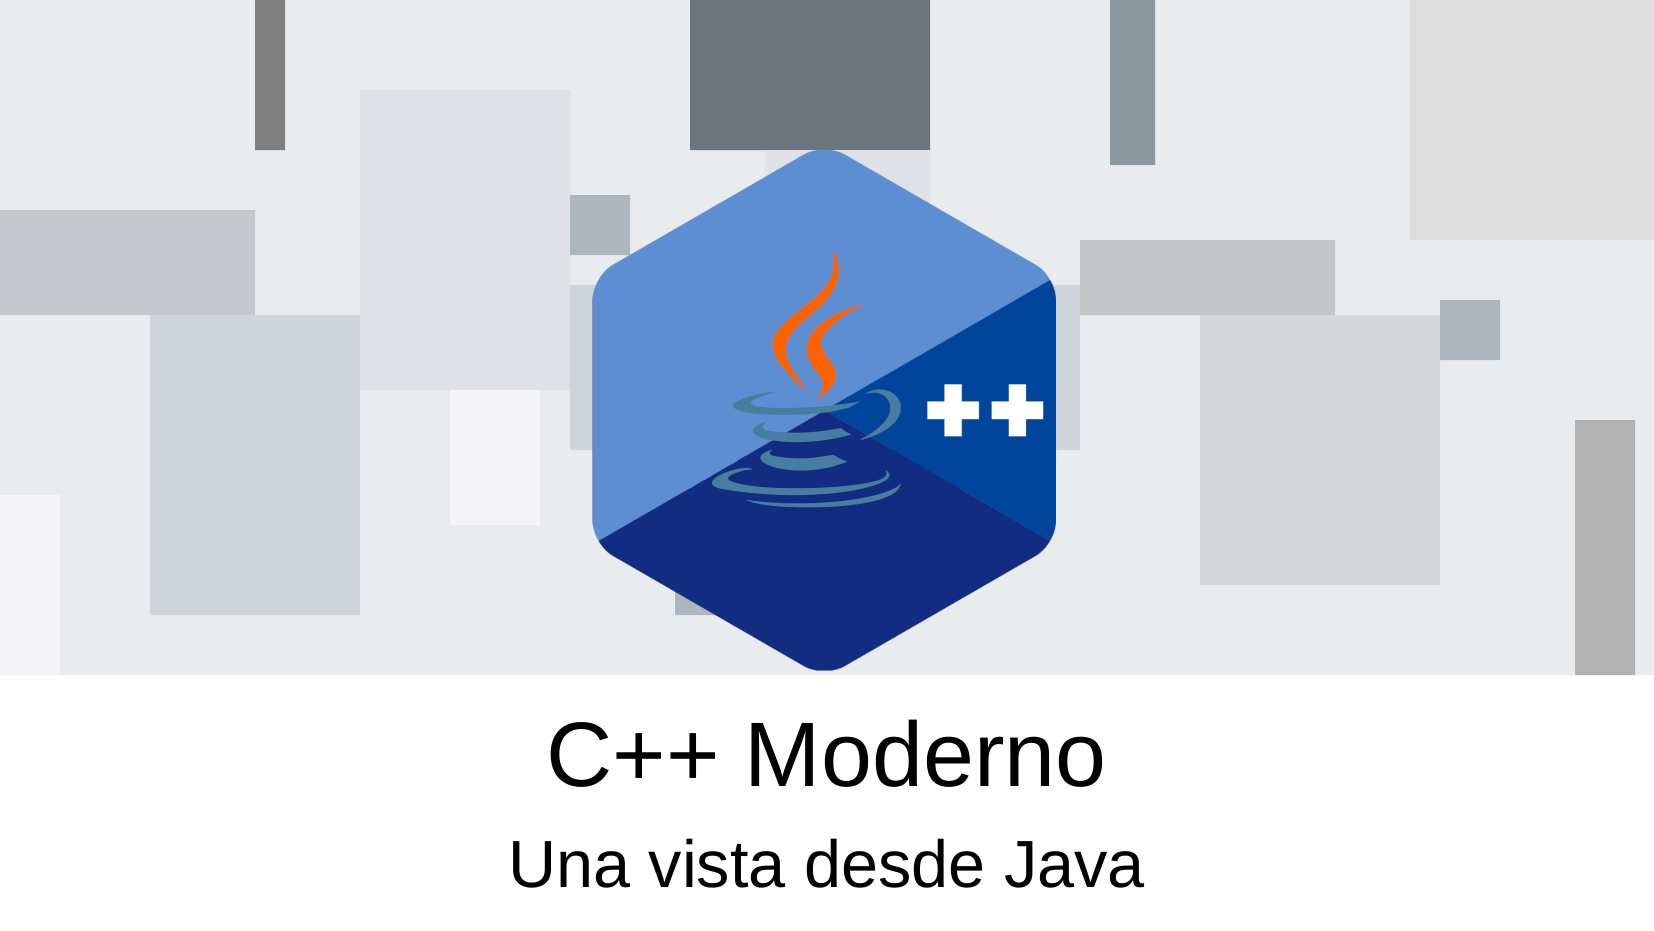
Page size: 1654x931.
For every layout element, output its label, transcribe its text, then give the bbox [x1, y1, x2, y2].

subtitle Una vista desde Java [472, 789, 1182, 931]
title C++ Moderno [82, 677, 1571, 833]
picture [590, 147, 1058, 673]
